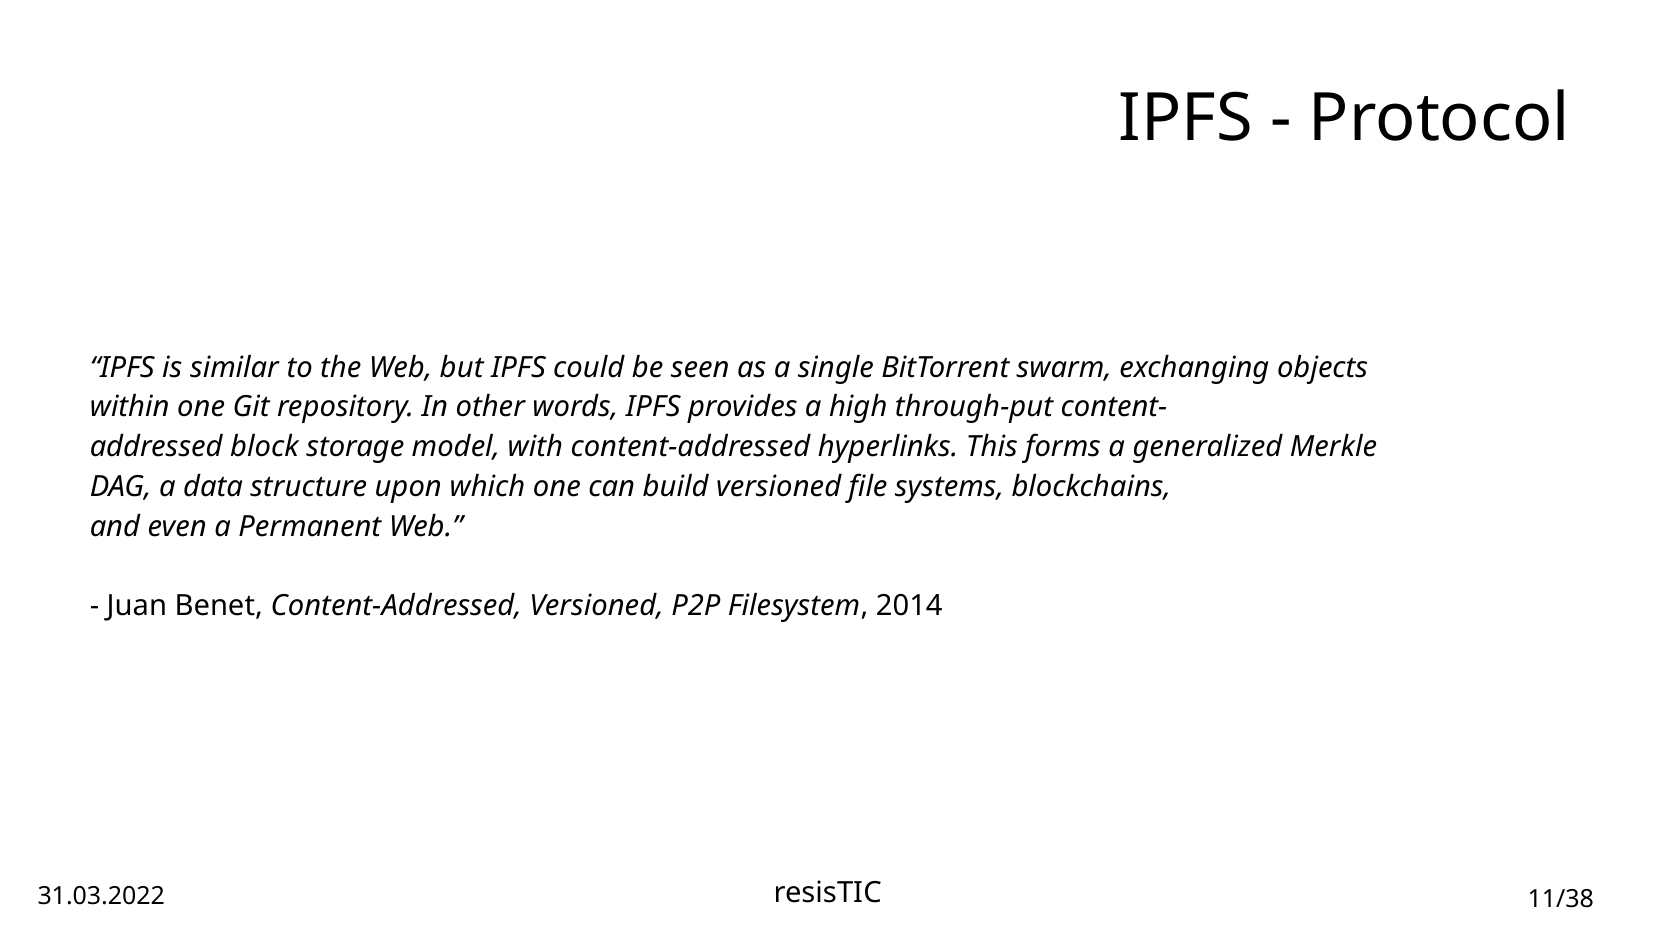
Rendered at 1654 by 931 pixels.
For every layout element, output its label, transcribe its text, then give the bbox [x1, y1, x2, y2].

text_box “IPFS is similar to the Web, but IPFS could be seen as a single BitTorrent swarm, exchanging objects within one Git repository. In other words, IPFS provides a high through-put content- addressed block storage model, with content-addressed hyperlinks. This forms a generalized Merkle DAG, a data structure upon which one can build versioned file systems, blockchains, and even a Permanent Web.” - Juan Benet, Content-Addressed, Versioned, P2P Filesystem, 2014 [75, 338, 1426, 601]
title IPFS - Protocol [82, 37, 1571, 193]
text_box 11/38 [1383, 873, 1609, 919]
